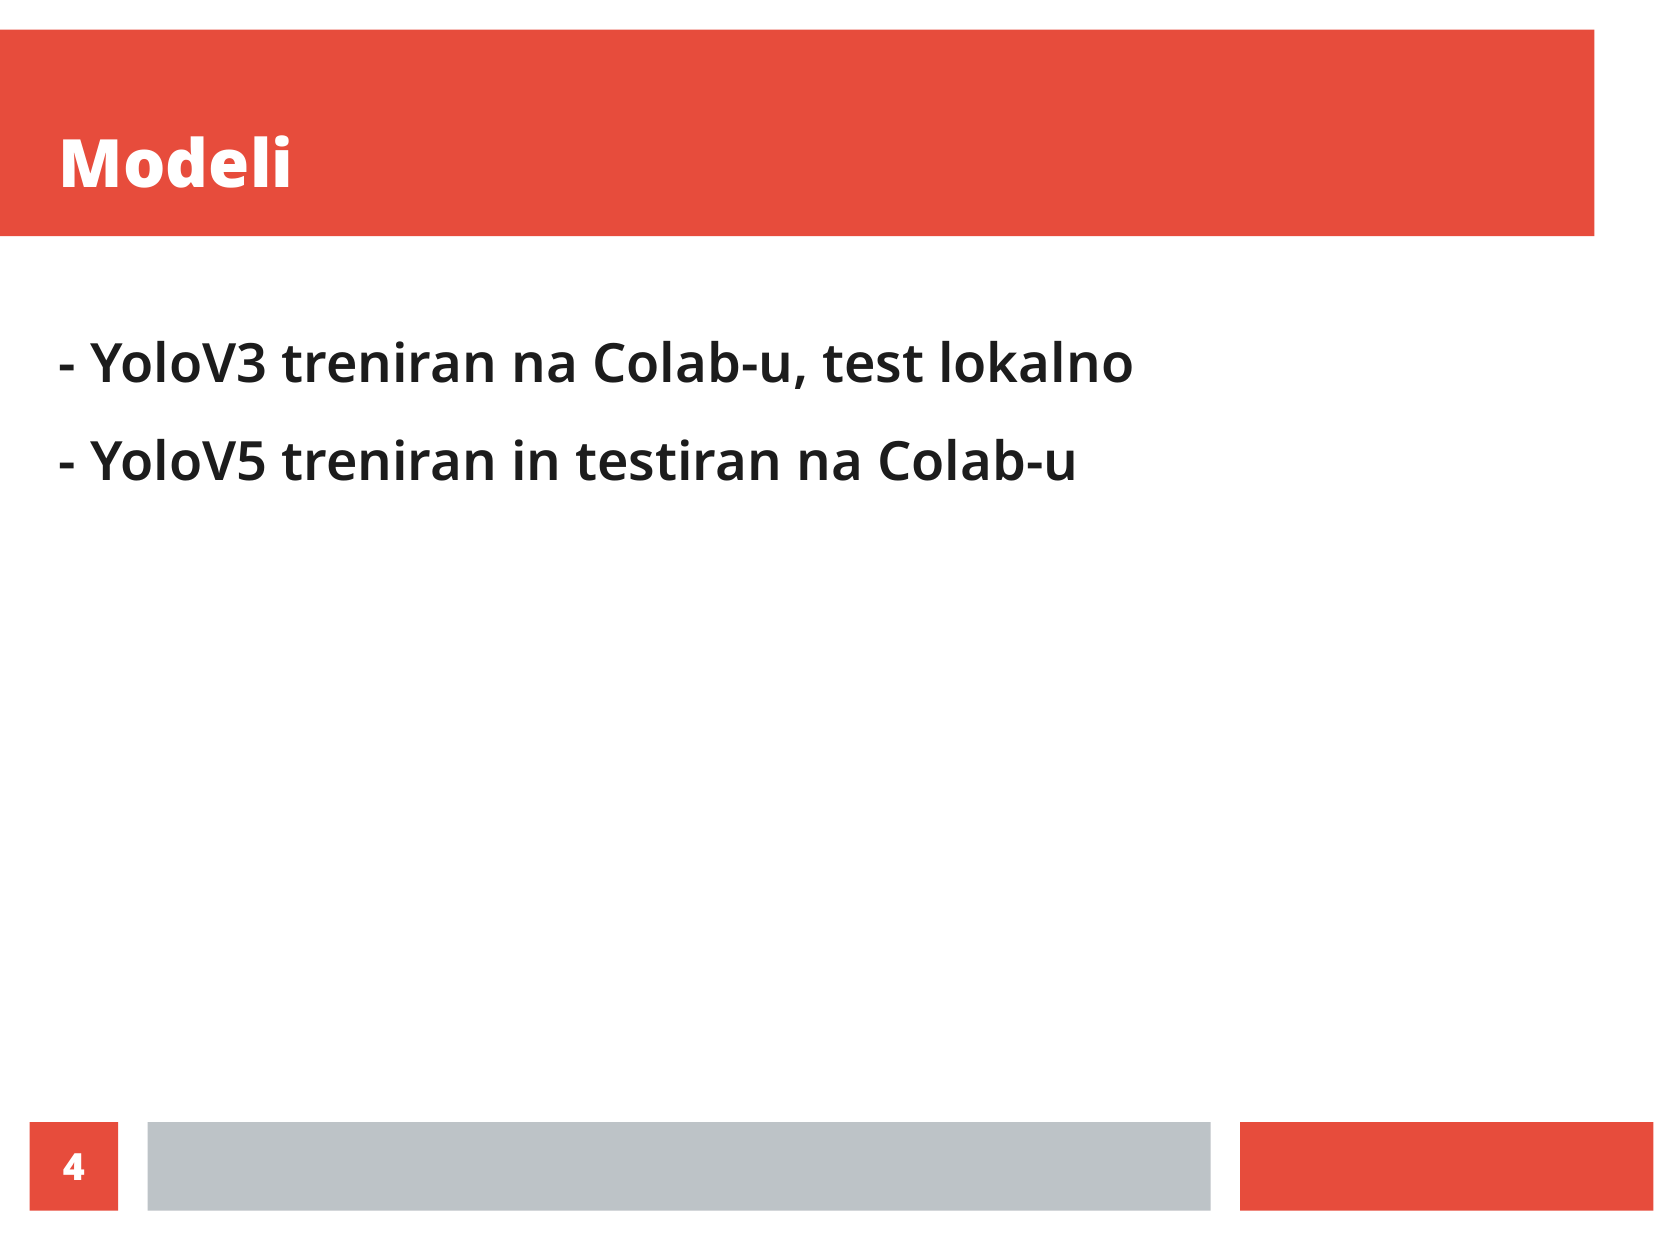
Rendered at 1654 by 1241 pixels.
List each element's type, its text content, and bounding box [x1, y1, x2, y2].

list - YoloV3 treniran na Colab-u, test lokalno - YoloV5 treniran in testiran na Colab-u [59, 324, 1565, 1093]
title Modeli [59, 59, 1595, 207]
